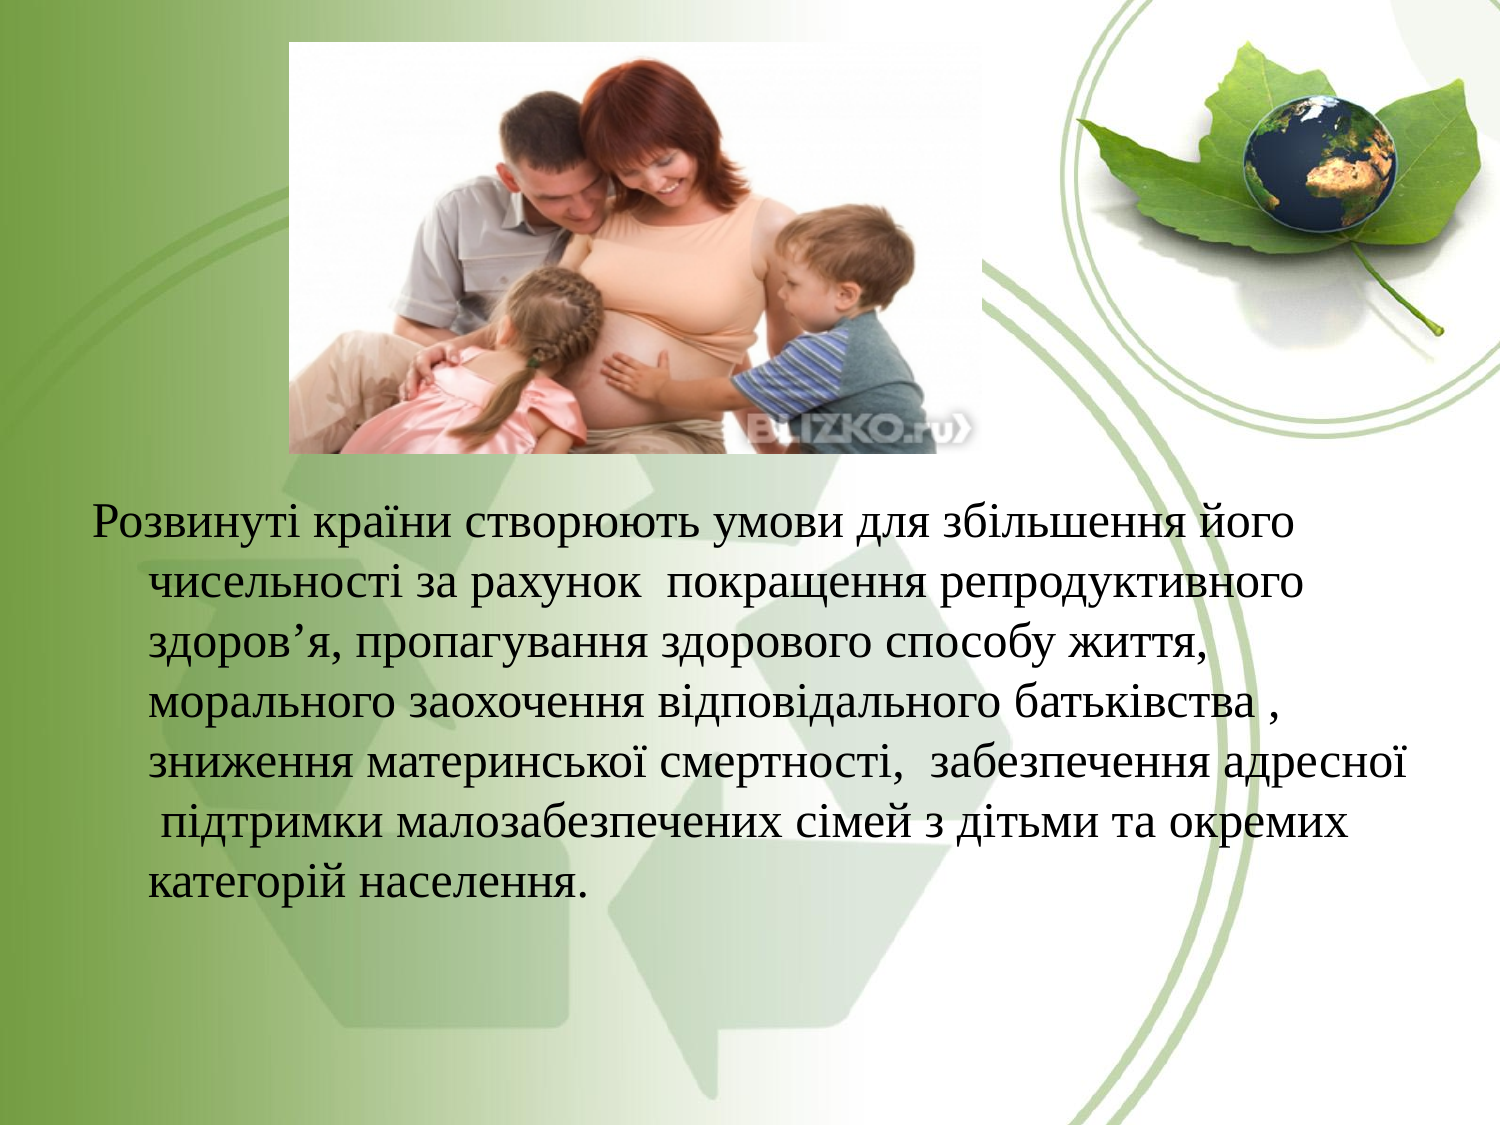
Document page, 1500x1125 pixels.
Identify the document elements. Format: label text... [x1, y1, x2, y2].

list Розвинуті країни створюють умови для збільшення його чисельності за рахунок покращення репродуктивного здоров’я, пропагування здорового способу життя, морального заохочення відповідального батьківства , зниження материнської смертності, забезпечення адресної підтримки малозабезпечених сімей з дітьми та окремих категорій населення. [76, 479, 1427, 946]
picture [0, 0, 1500, 1125]
